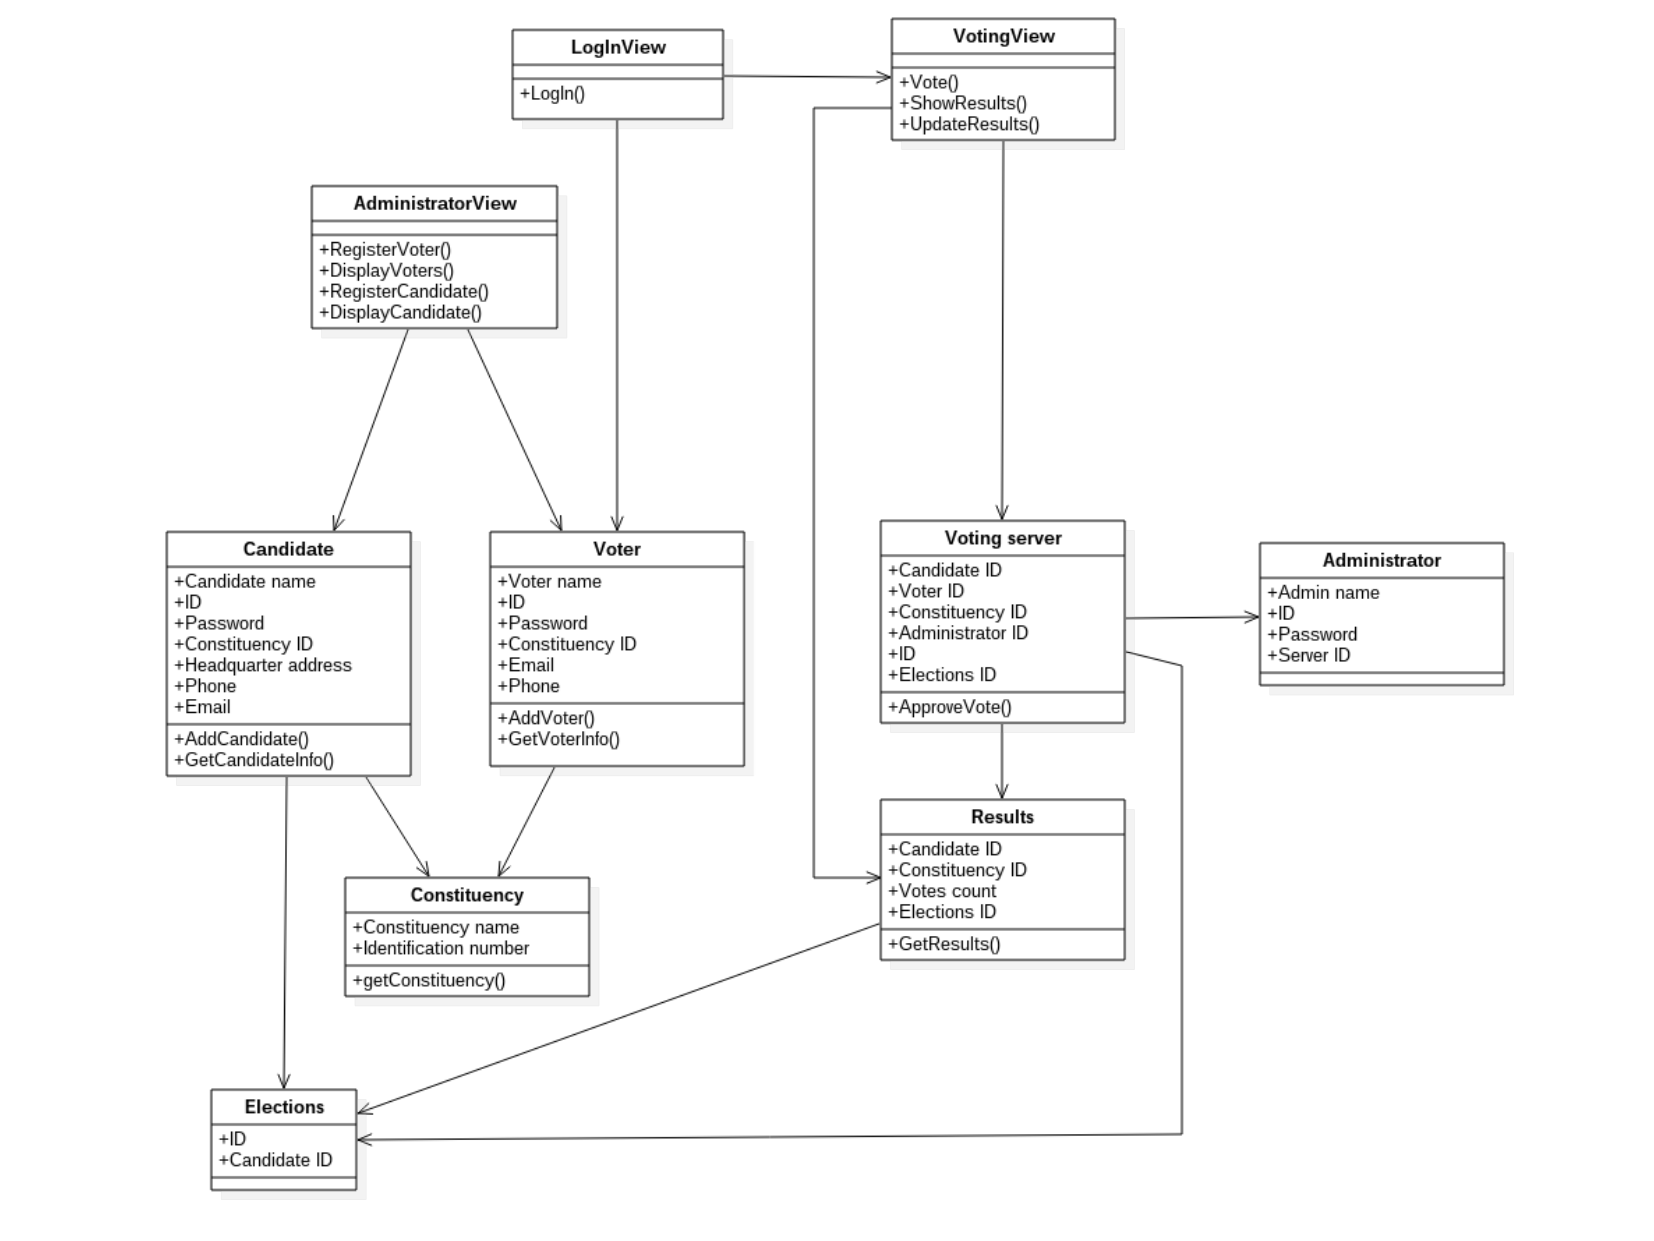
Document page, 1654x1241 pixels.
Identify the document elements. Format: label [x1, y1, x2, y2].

picture [153, 5, 1560, 1241]
